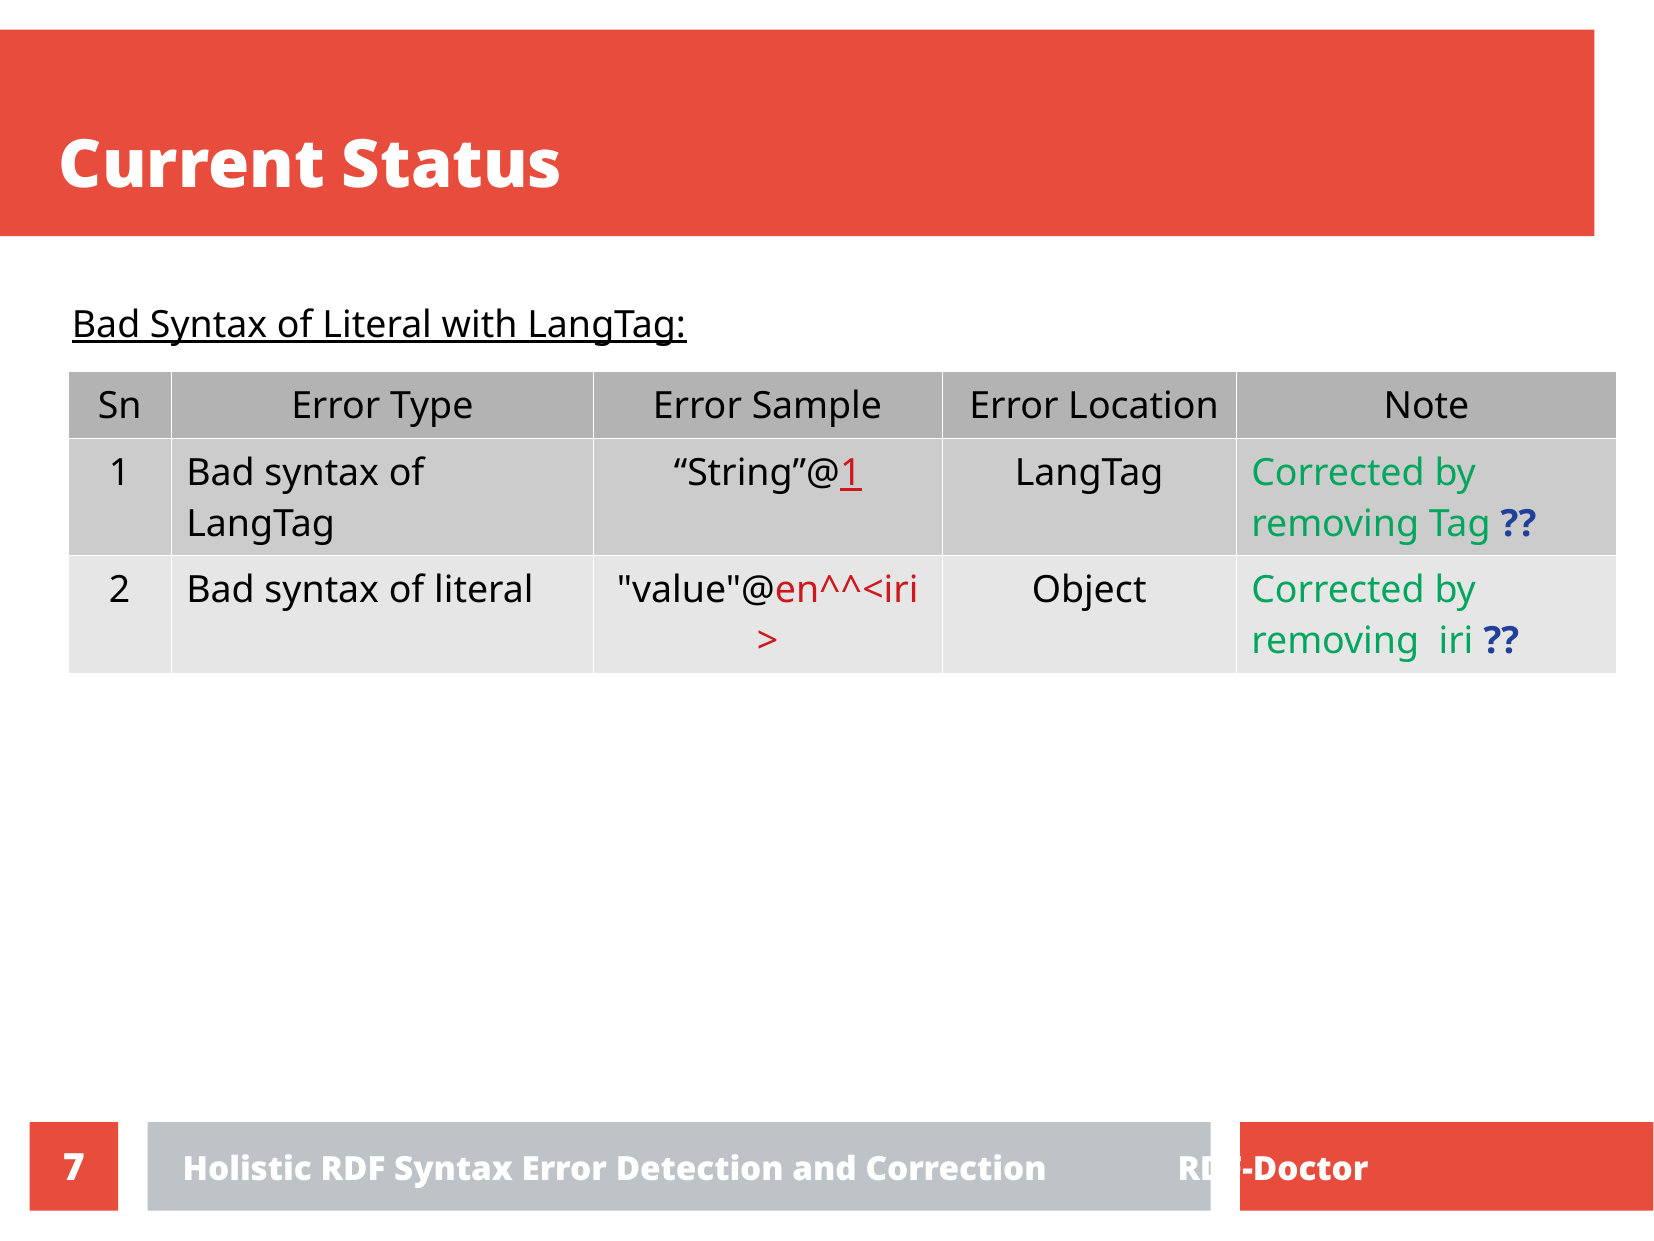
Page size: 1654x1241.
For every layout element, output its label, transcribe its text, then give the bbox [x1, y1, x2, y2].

text_box Holistic RDF Syntax Error Detection and Correction RDF-Doctor [182, 1137, 1638, 1191]
table_header Error Location [943, 372, 1236, 438]
table_cell “String”@1 [594, 439, 942, 555]
table_cell 2 [69, 556, 171, 673]
text_box Bad Syntax of Literal with LangTag: [57, 289, 838, 400]
table_cell Corrected by removing Tag ?? [1237, 439, 1616, 555]
table_cell LangTag [943, 439, 1236, 555]
table_header Error Type [172, 400, 593, 438]
table_cell "value"@en^^<iri> [594, 556, 942, 673]
table_cell Bad syntax of LangTag [172, 439, 593, 555]
table_cell Bad syntax of literal [172, 556, 593, 673]
table_cell Object [943, 556, 1236, 673]
table_header Error Sample [594, 372, 942, 438]
table_header Note [1237, 372, 1616, 438]
table_header Sn [69, 400, 171, 438]
table_cell Corrected by removing iri ?? [1237, 556, 1616, 673]
title Current Status [59, 59, 1595, 207]
table_cell 1 [69, 439, 171, 555]
